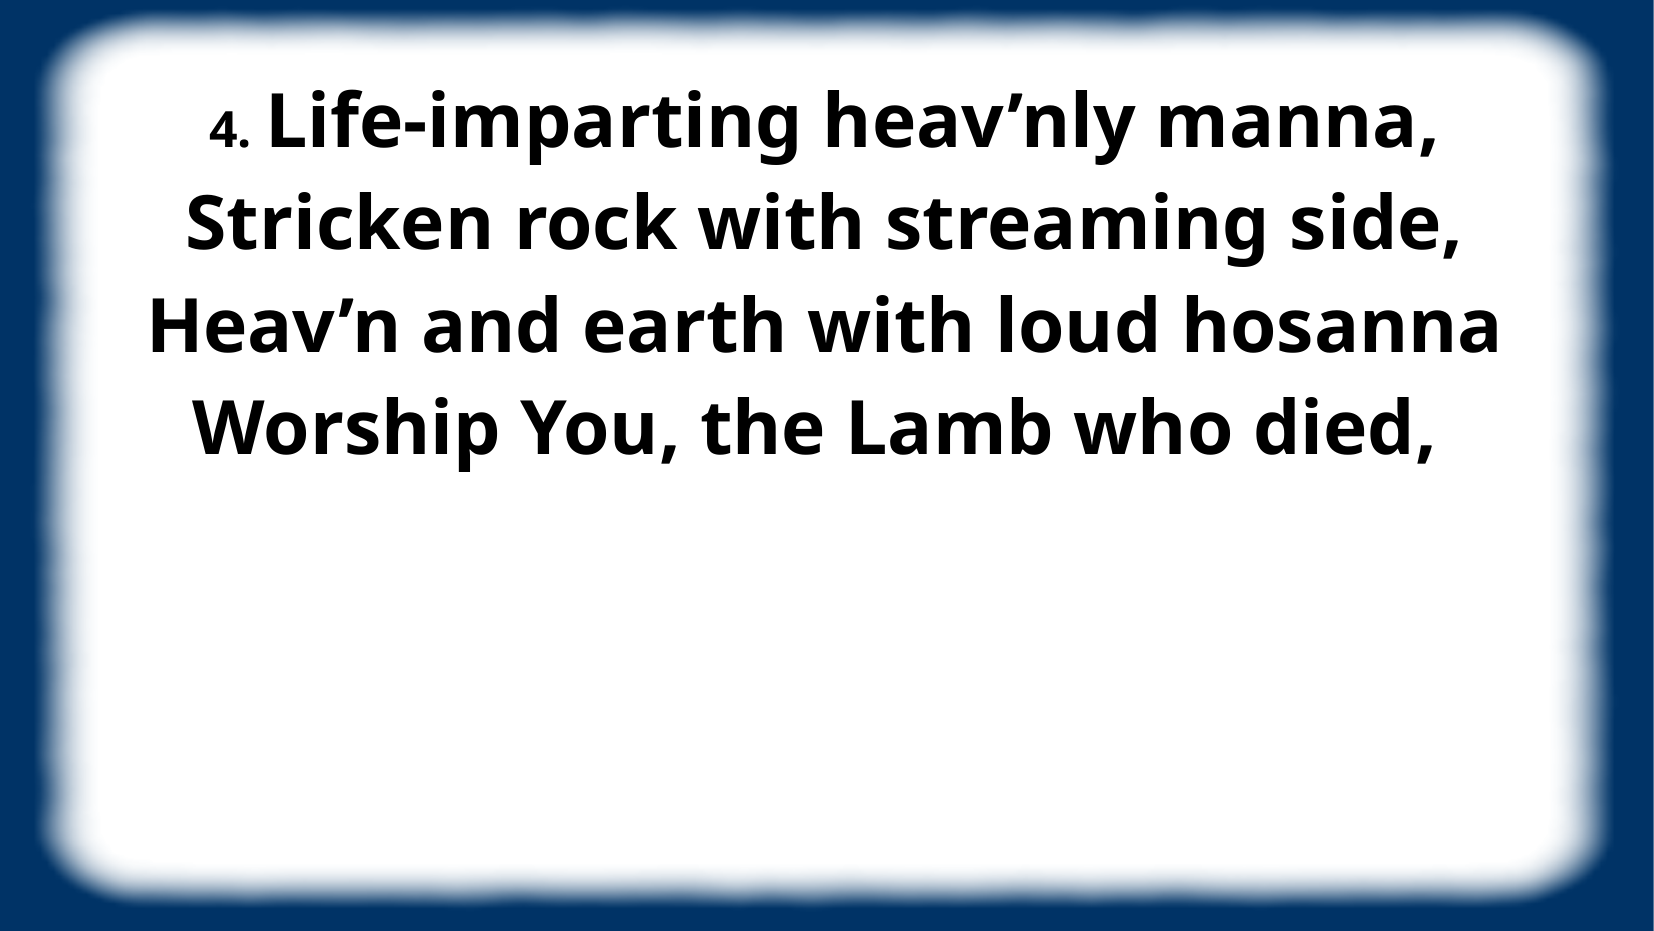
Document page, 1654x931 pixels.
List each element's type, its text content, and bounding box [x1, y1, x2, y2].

text_box 4. Life-imparting heav’nly manna, Stricken rock with streaming side, Heav’n and earth with loud hosanna Worship You, the Lamb who died, [75, 60, 1576, 496]
picture [0, 0, 1654, 931]
